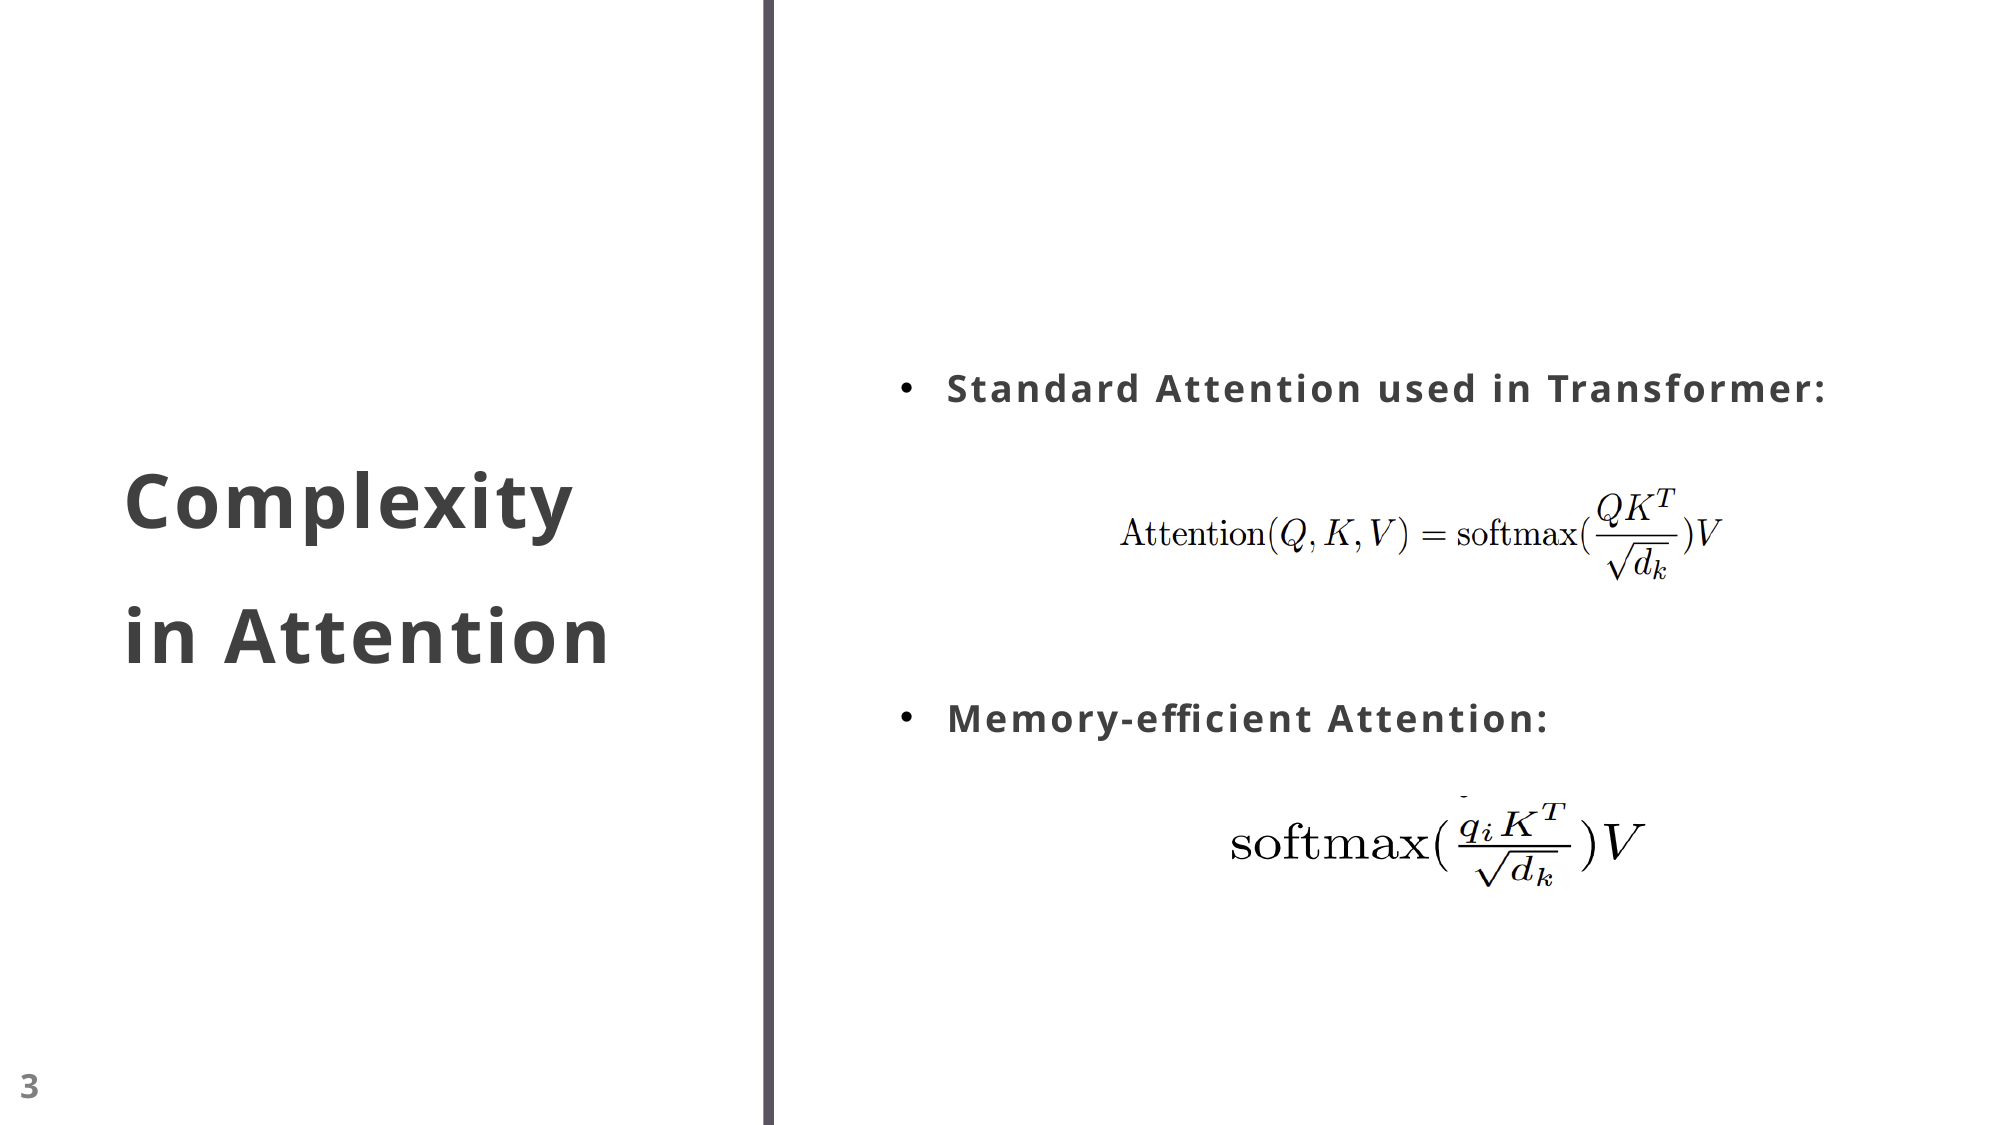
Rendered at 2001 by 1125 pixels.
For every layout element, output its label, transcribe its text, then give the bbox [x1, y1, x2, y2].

text_box 3 [5, 1058, 112, 1114]
list Standard Attention used in Transformer: Memory-efficient Attention: [881, 115, 1895, 969]
title Complexity in Attention [105, 115, 666, 969]
picture [1222, 796, 1657, 887]
picture [1086, 463, 1744, 605]
